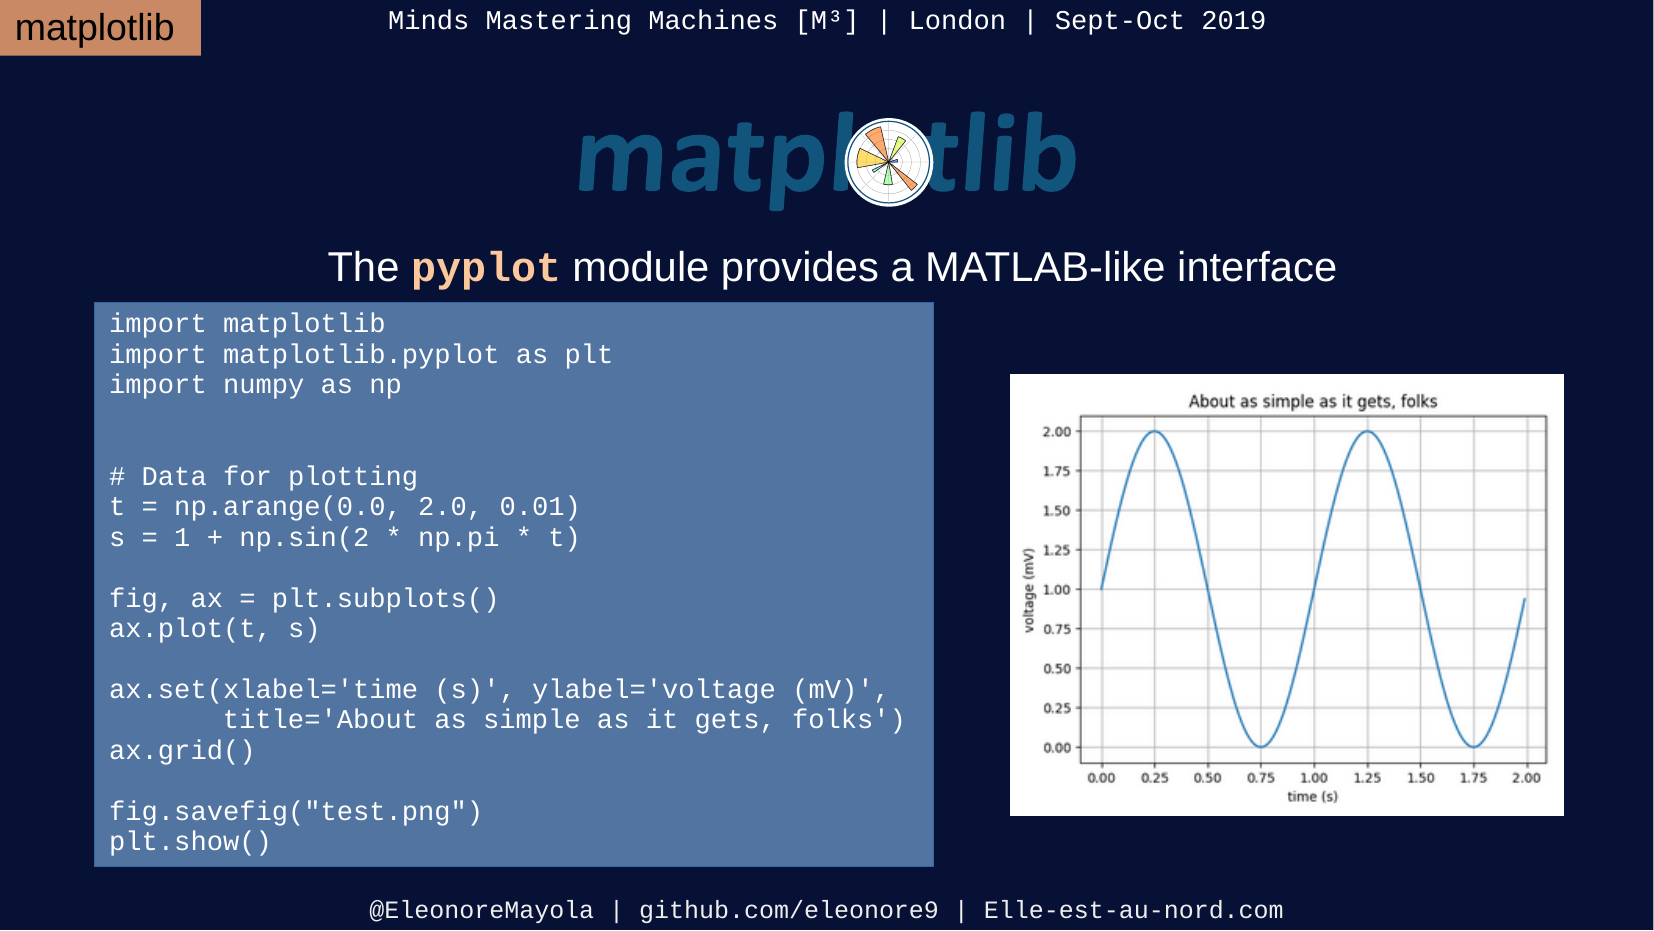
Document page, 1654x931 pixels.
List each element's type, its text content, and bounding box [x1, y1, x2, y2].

text_box @EleonoreMayola | github.com/eleonore9 | Elle-est-au-nord.com [295, 862, 1359, 931]
picture [556, 92, 1105, 225]
text_box Minds Mastering Machines [M³] | London | Sept-Oct 2019 [265, 0, 1388, 60]
text_box matplotlib [0, 0, 201, 56]
text_box The pyplot module provides a MATLAB-like interface [248, 236, 1418, 302]
text_box import matplotlib import matplotlib.pyplot as plt import numpy as np # Data for plotting t = np.arange(0.0, 2.0, 0.01) s = 1 + np.sin(2 * np.pi * t) fig, ax = plt.subplots() ax.plot(t, s) ax.set(xlabel='time (s)', ylabel='voltage (mV)', title='About as simple as it gets, folks') ax.grid() fig.savefig("test.png") plt.show() [94, 302, 969, 867]
picture [1010, 374, 1564, 816]
